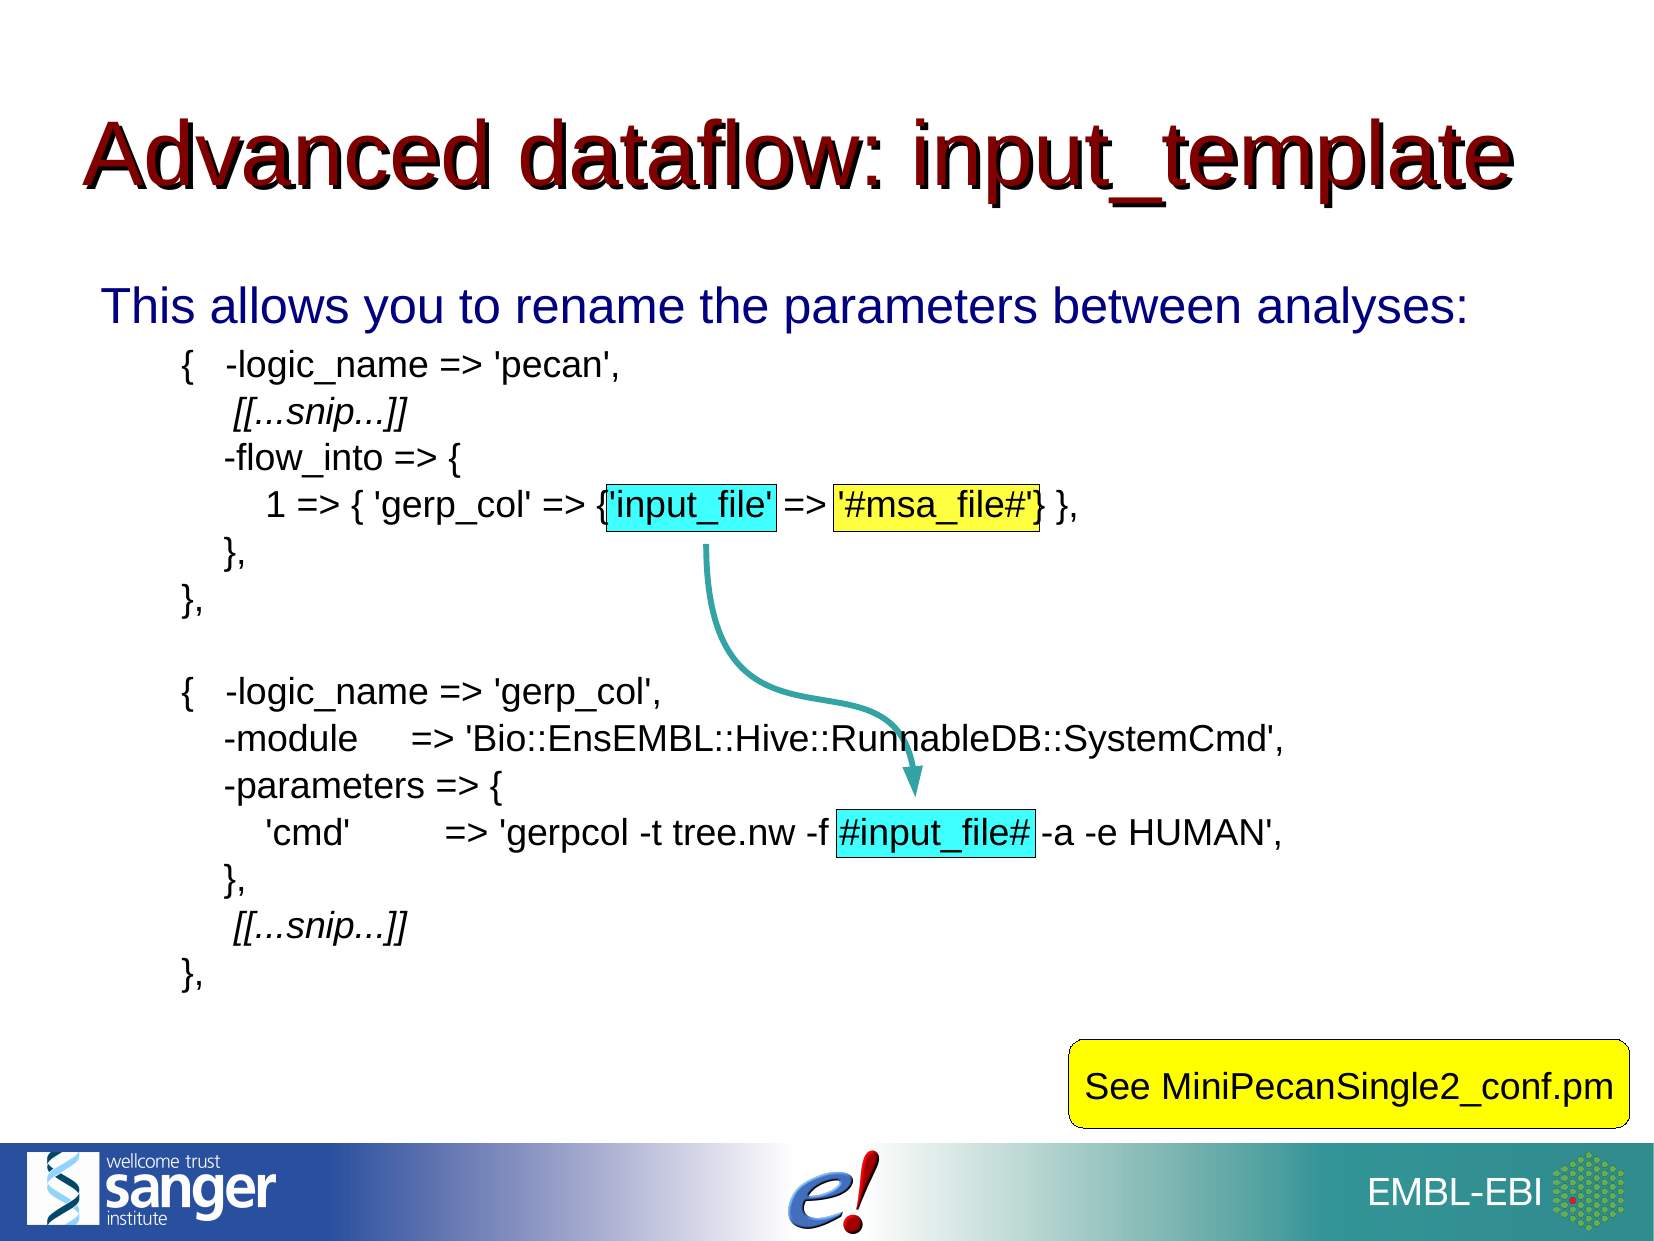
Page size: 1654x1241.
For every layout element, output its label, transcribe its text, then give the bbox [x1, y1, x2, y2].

text_box See MiniPecanSingle2_conf.pm [1068, 1039, 1630, 1129]
title Advanced dataflow: input_template [82, 49, 1571, 257]
list This allows you to rename the parameters between analyses: [82, 277, 1576, 330]
picture [0, 1143, 1654, 1241]
text_box { -logic_name => 'pecan', [[...snip...]] -flow_into => { 1 => { 'gerp_col' => {'input_file' => '#msa_file#'} }, }, }, { -logic_name => 'gerp_col', -module => 'Bio::EnsEMBL::Hive::RunnableDB::SystemCmd', -parameters => { 'cmd' => 'gerpcol -t tree.nw -f #input_file# -a -e HUMAN', }, [[...snip...]] }, [82, 330, 1619, 1146]
